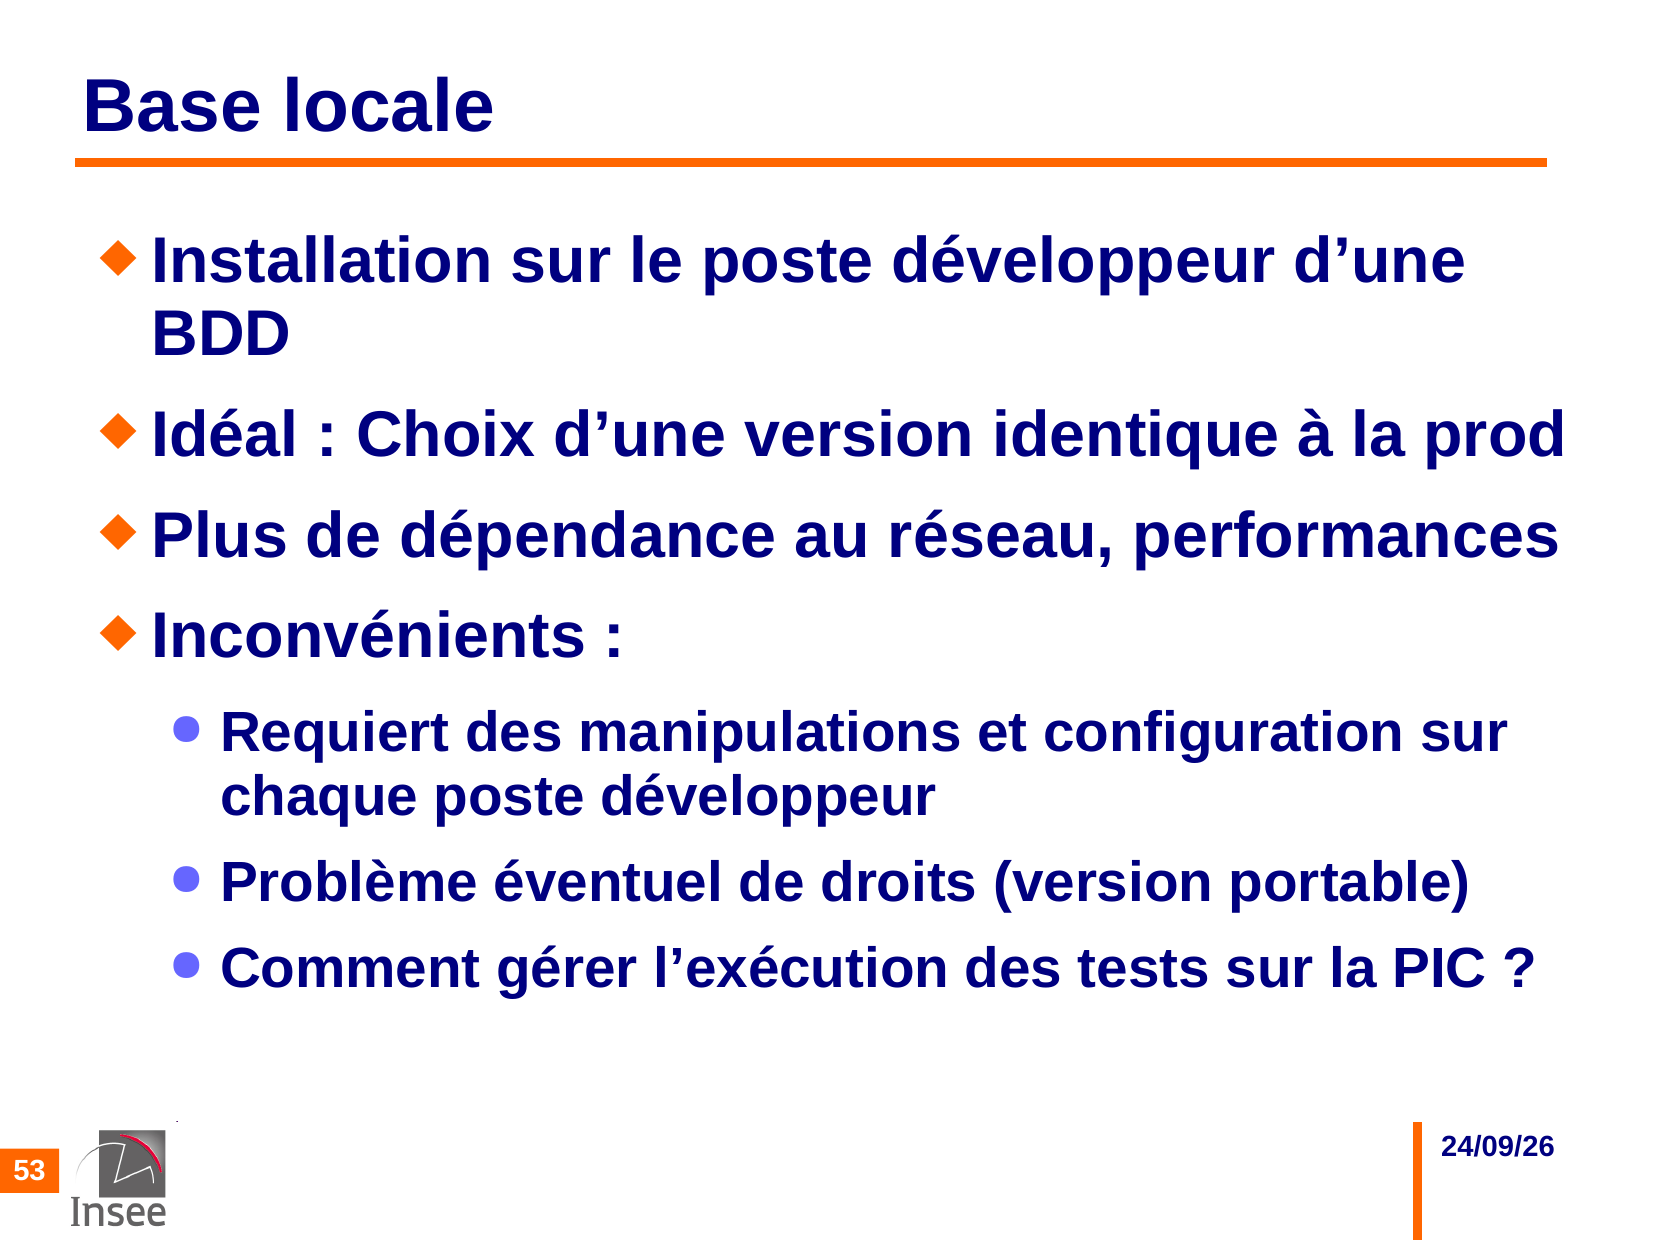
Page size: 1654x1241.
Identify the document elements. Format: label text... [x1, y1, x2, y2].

list Installation sur le poste développeur d’une BDD Idéal : Choix d’une version identique à la prod Plus de dépendance au réseau, performances Inconvénients : Requiert des manipulations et configuration sur chaque poste développeur Problème éventuel de droits (version portable) Comment gérer l’exécution des tests sur la PIC ? [82, 224, 1571, 1182]
picture [62, 1121, 178, 1241]
title Base locale [82, 49, 1619, 163]
